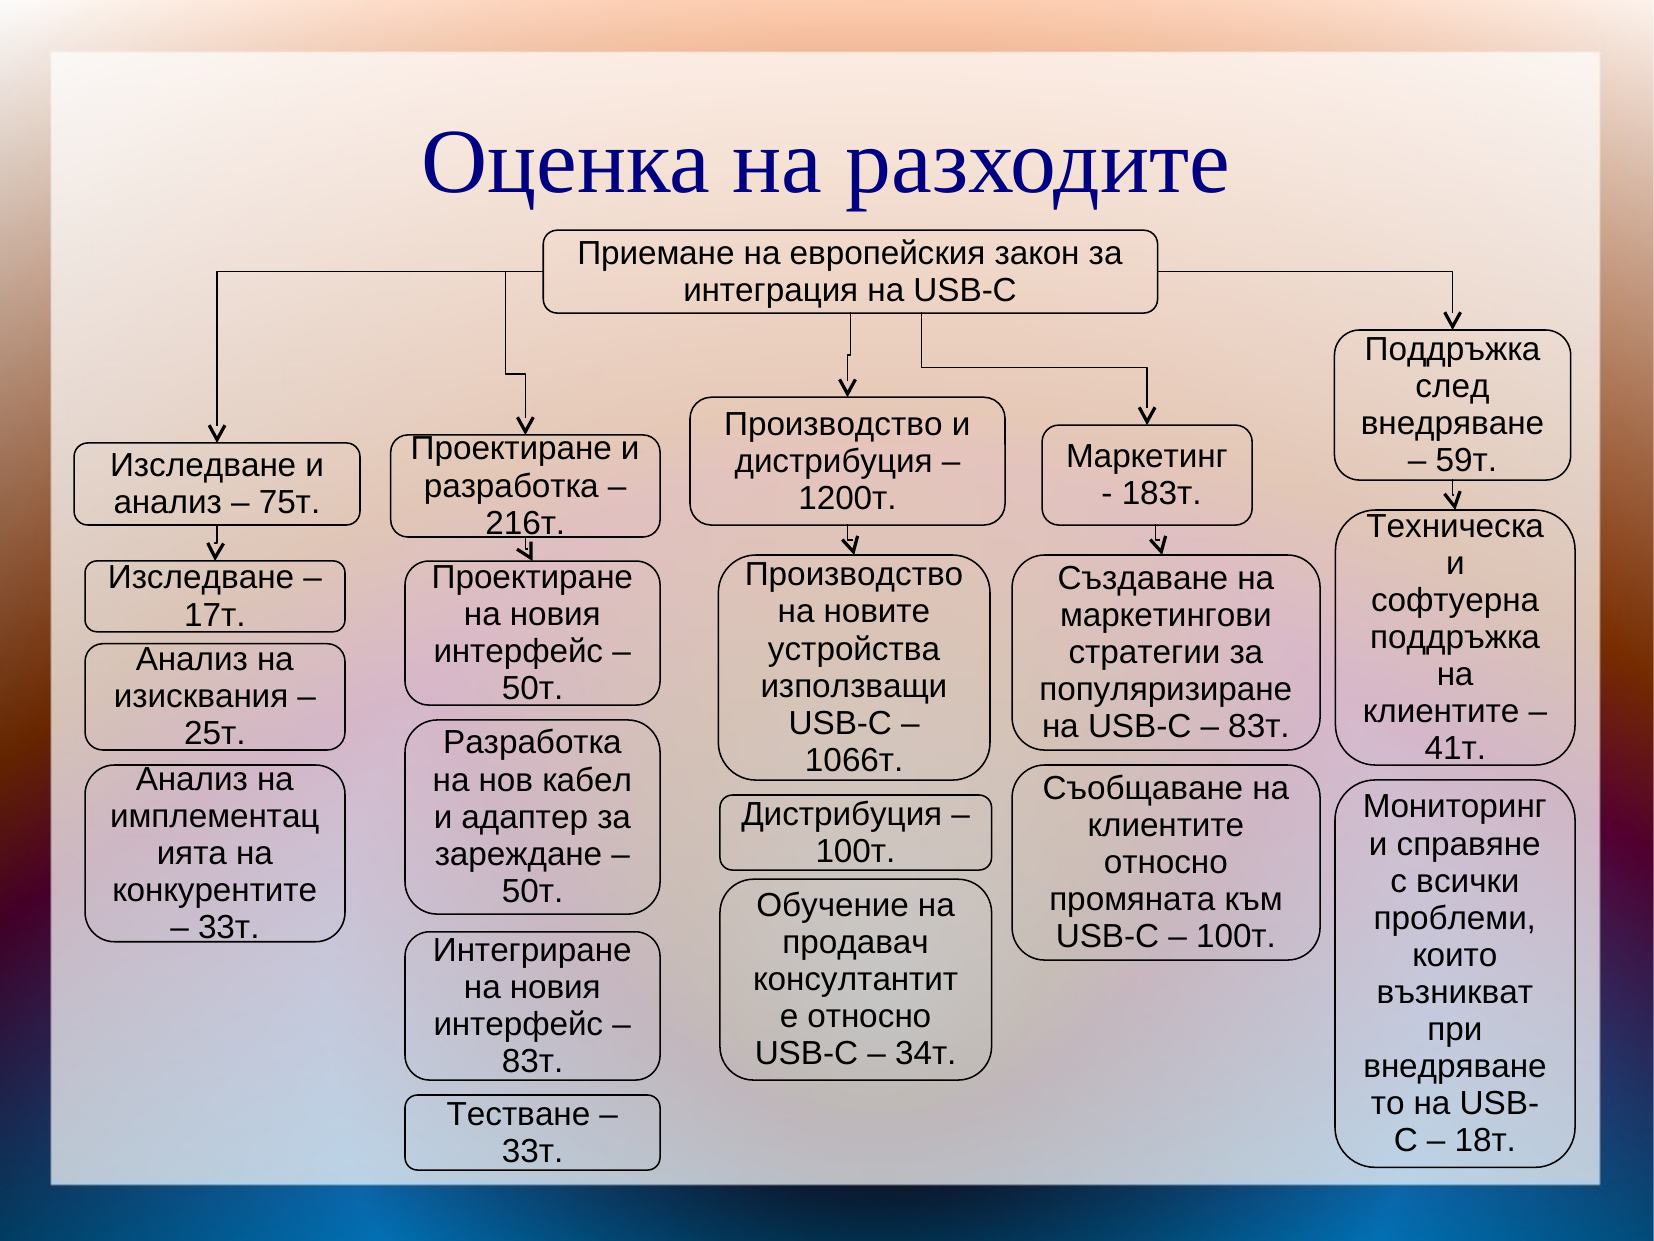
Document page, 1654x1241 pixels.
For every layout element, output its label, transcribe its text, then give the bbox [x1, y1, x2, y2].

text_box Мониторинг и справяне с всички проблеми, които възникват при внедряването на USB-C – 18т. [1335, 779, 1576, 1168]
picture [0, 0, 1654, 1241]
text_box Проектиране на новия интерфейс – 50т. [405, 561, 661, 706]
text_box Обучение на продавач консултантите относно USB-C – 34т. [719, 879, 992, 1081]
text_box Съобщаване на клиентите относно промяната към USB-C – 100т. [1012, 765, 1321, 961]
text_box Тестване – 33т. [405, 1095, 661, 1171]
text_box Анализ на имплементацията на конкурентите – 33т. [85, 765, 346, 942]
text_box Изследване – 17т. [85, 560, 346, 632]
text_box Създаване на маркетингови стратегии за популяризиране на USB-C – 83т. [1012, 555, 1321, 751]
text_box Производство и дистрибуция – 1200т. [690, 397, 1006, 526]
text_box Интегриране на новия интерфейс – 83т. [405, 931, 661, 1081]
title Оценка на разходите [82, 55, 1571, 263]
text_box Производство на новите устройства използващи USB-C – 1066т. [718, 555, 991, 781]
text_box Разработка на нов кабел и адаптер за зареждане – 50т. [405, 719, 661, 915]
text_box Техническа и софтуерна поддръжка на клиентите – 41т. [1335, 510, 1576, 766]
text_box Приемане на европейския закон за интеграция на USB-C [543, 230, 1158, 314]
text_box Маркетинг - 183т. [1042, 425, 1253, 526]
text_box Проектиране и разработка – 216т. [390, 434, 661, 537]
text_box Дистрибуция – 100т. [719, 795, 992, 871]
text_box Поддръжка след внедряване – 59т. [1334, 330, 1571, 481]
text_box Анализ на изисквания – 25т. [85, 643, 346, 751]
text_box Изследване и анализ – 75т. [74, 442, 361, 526]
